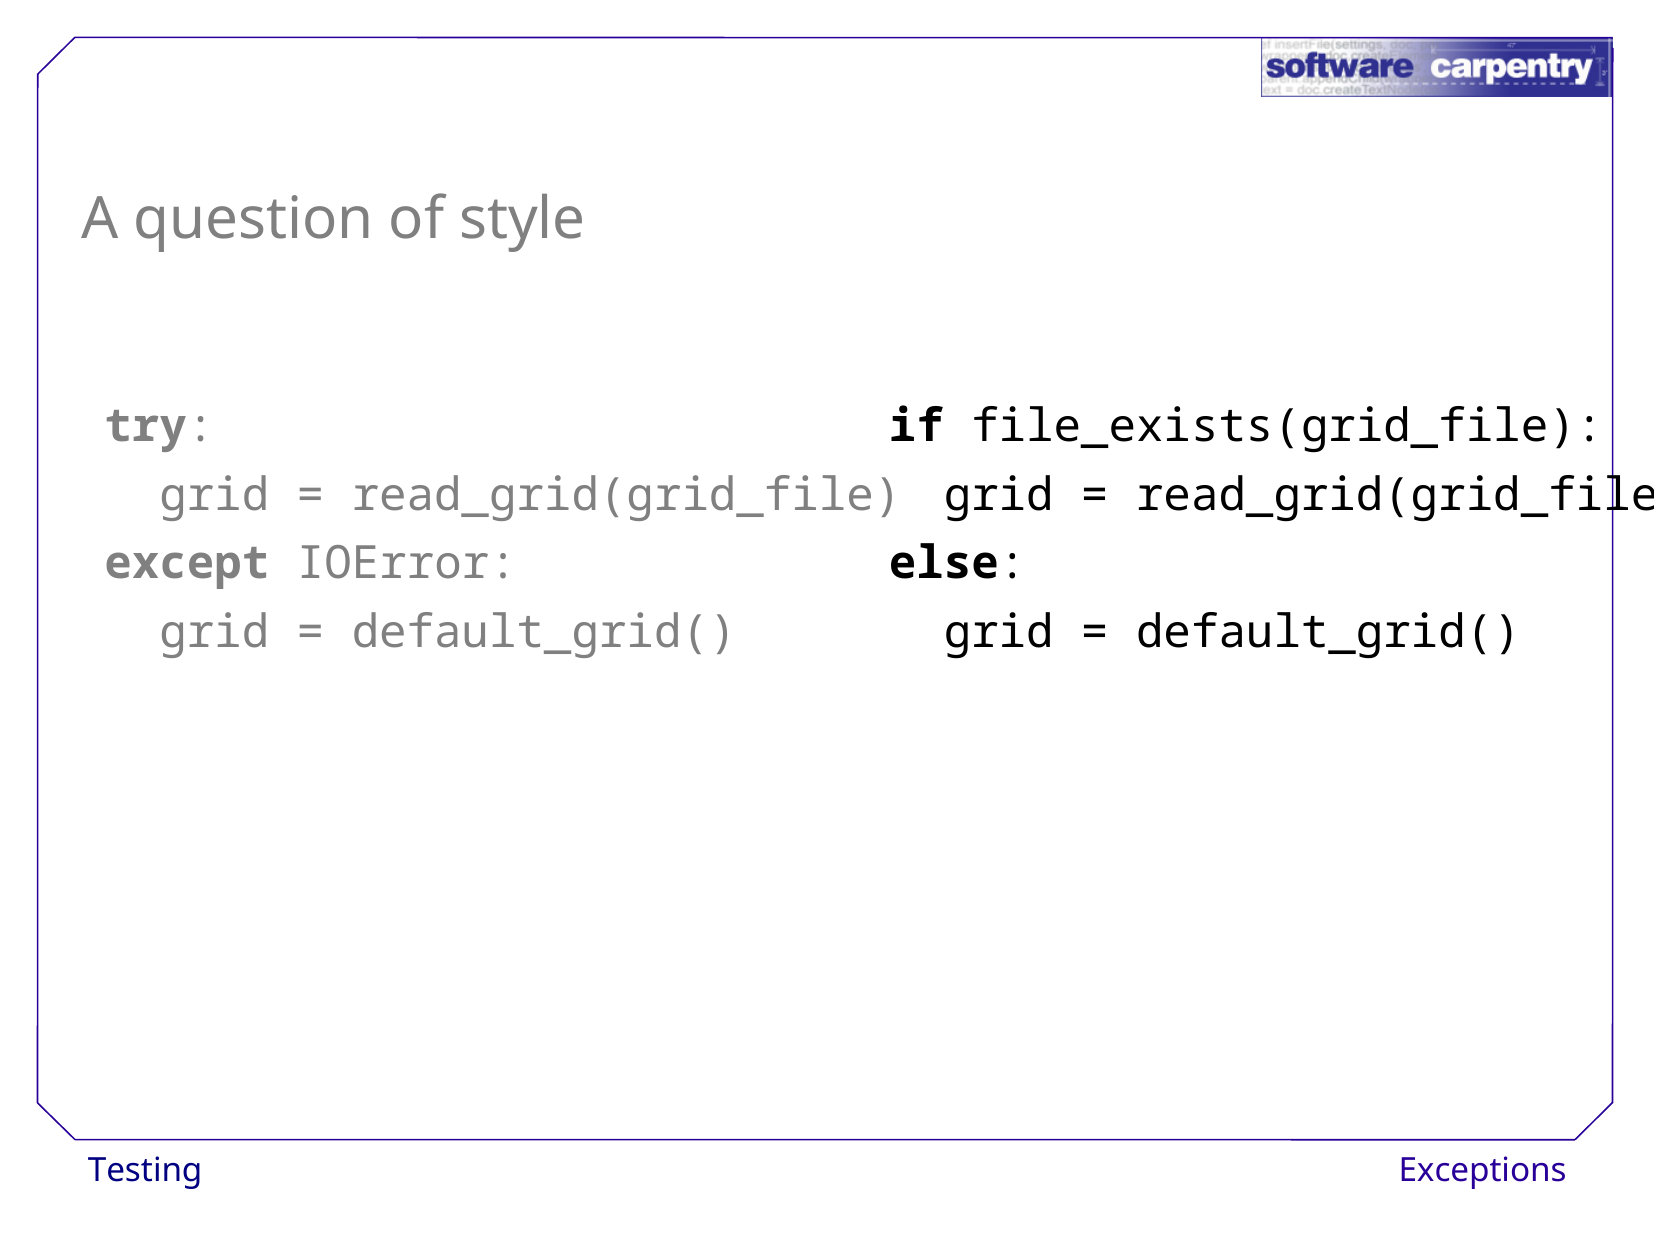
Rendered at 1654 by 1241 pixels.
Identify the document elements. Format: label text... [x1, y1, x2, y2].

picture [1261, 39, 1613, 97]
text_box try: grid = read_grid(grid_file) except IOError: grid = default_grid() [89, 374, 657, 696]
text_box if file_exists(grid_file): grid = read_grid(grid_file) else: grid = default_grid() [873, 374, 1442, 696]
text_box A question of style [66, 138, 751, 259]
